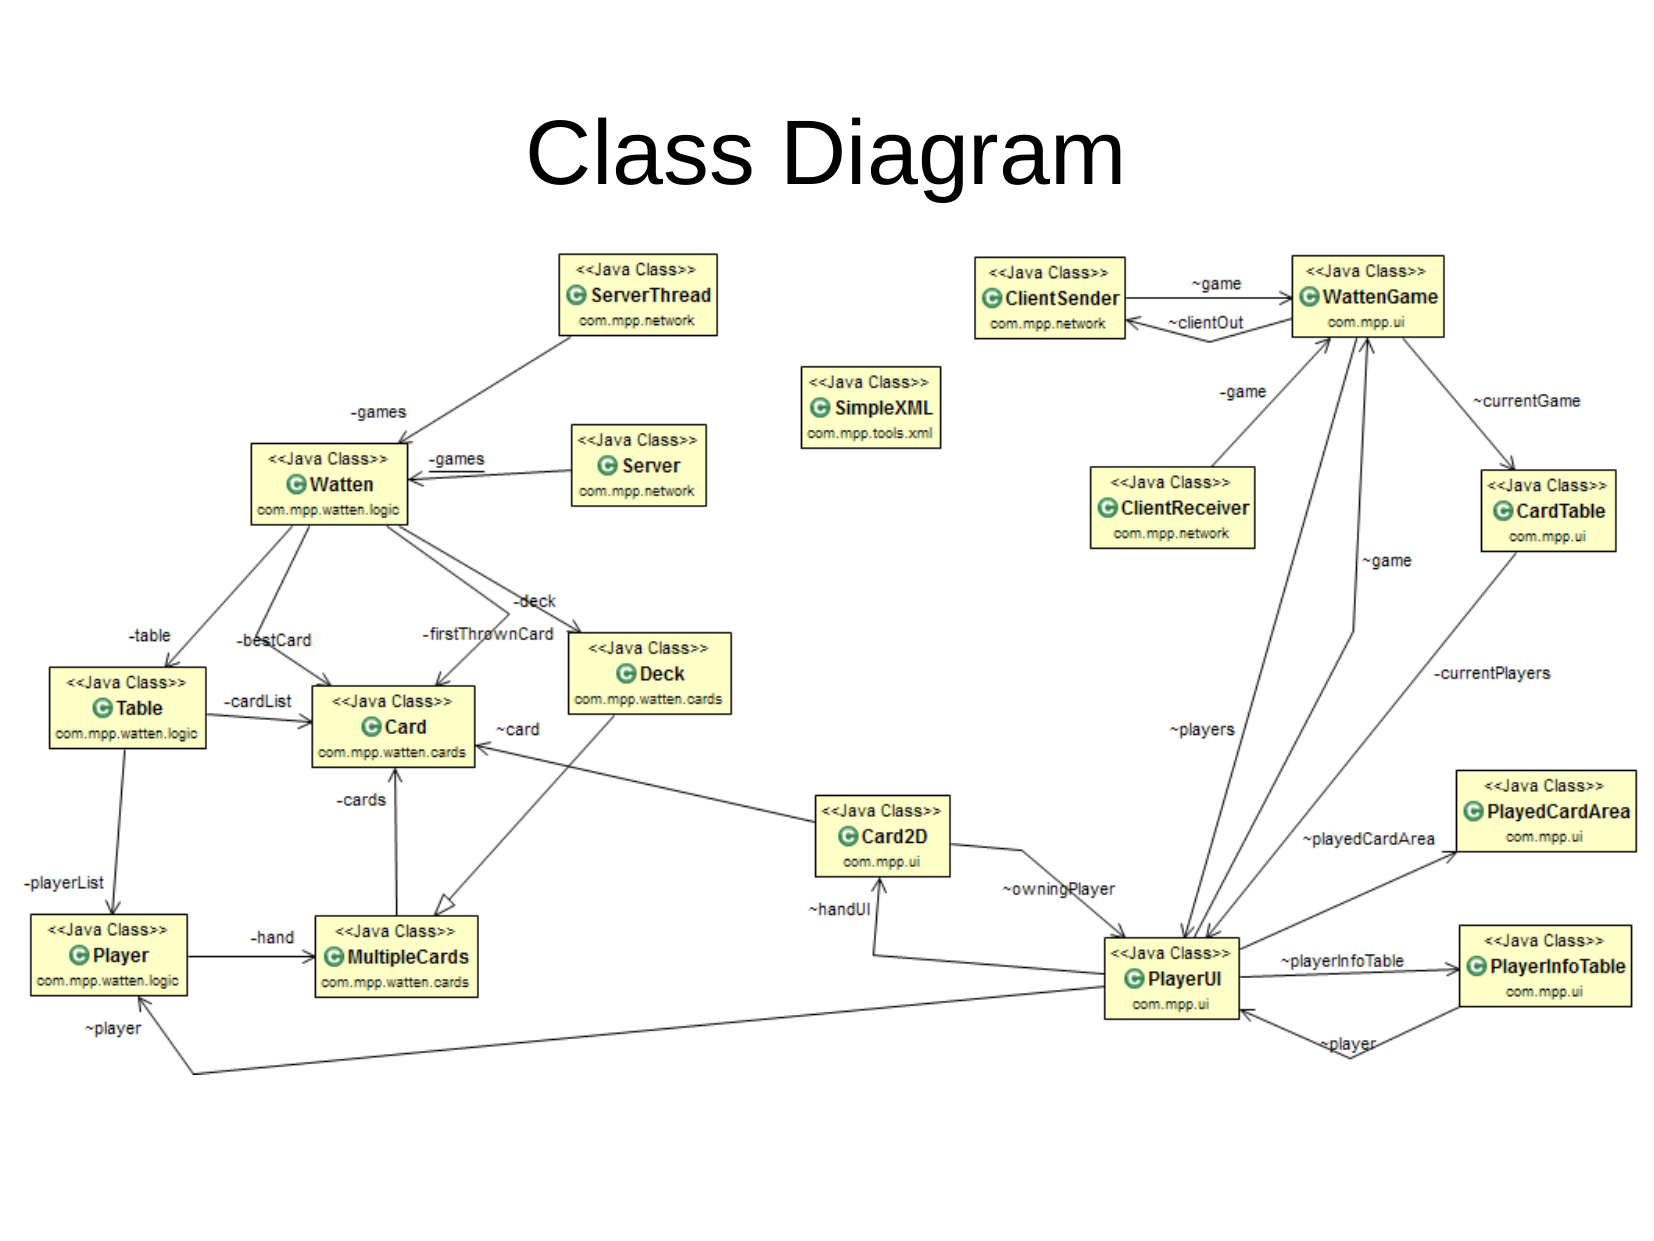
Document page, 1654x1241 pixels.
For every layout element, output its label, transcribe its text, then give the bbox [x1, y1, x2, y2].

picture [21, 249, 1642, 1075]
title Class Diagram [82, 49, 1571, 257]
